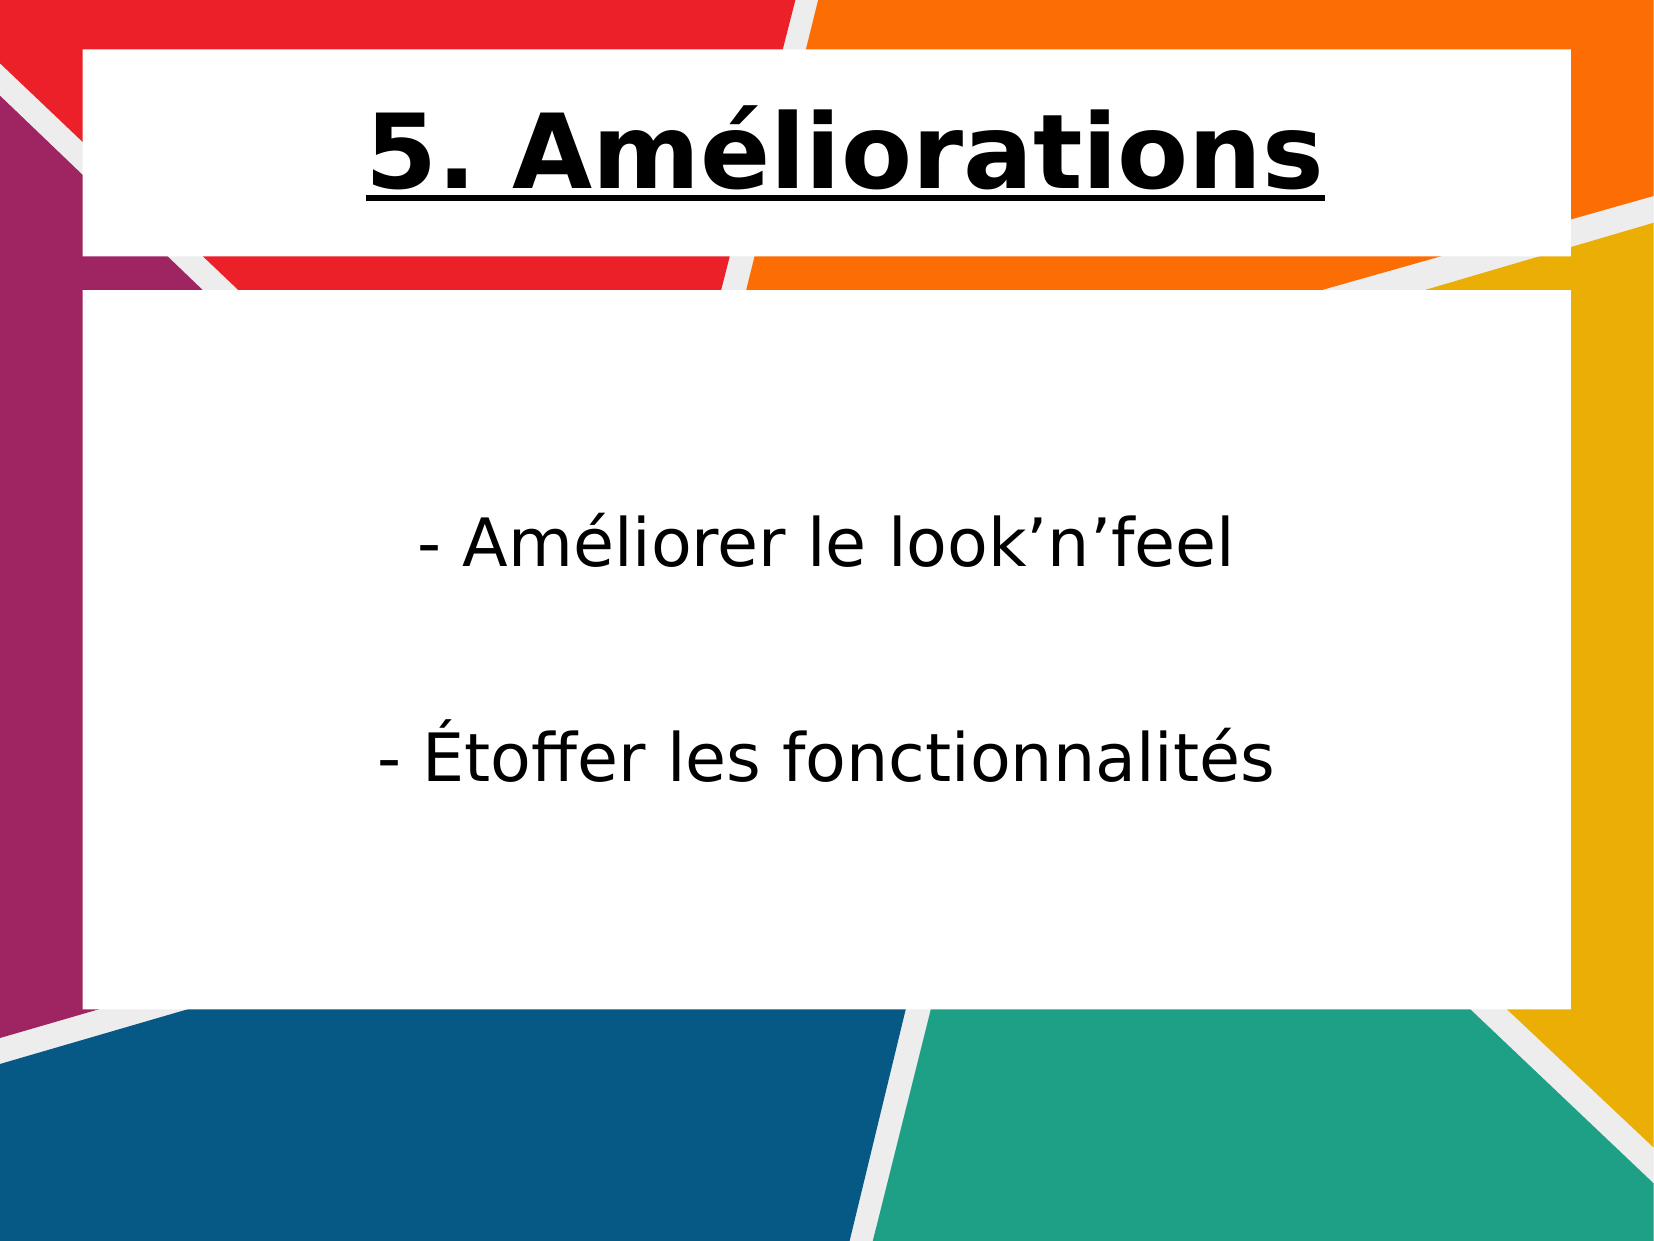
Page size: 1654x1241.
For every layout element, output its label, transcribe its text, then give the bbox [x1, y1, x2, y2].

list - Améliorer le look’n’feel - Étoffer les fonctionnalités [82, 290, 1571, 1010]
title 5. Améliorations [82, 49, 1571, 257]
